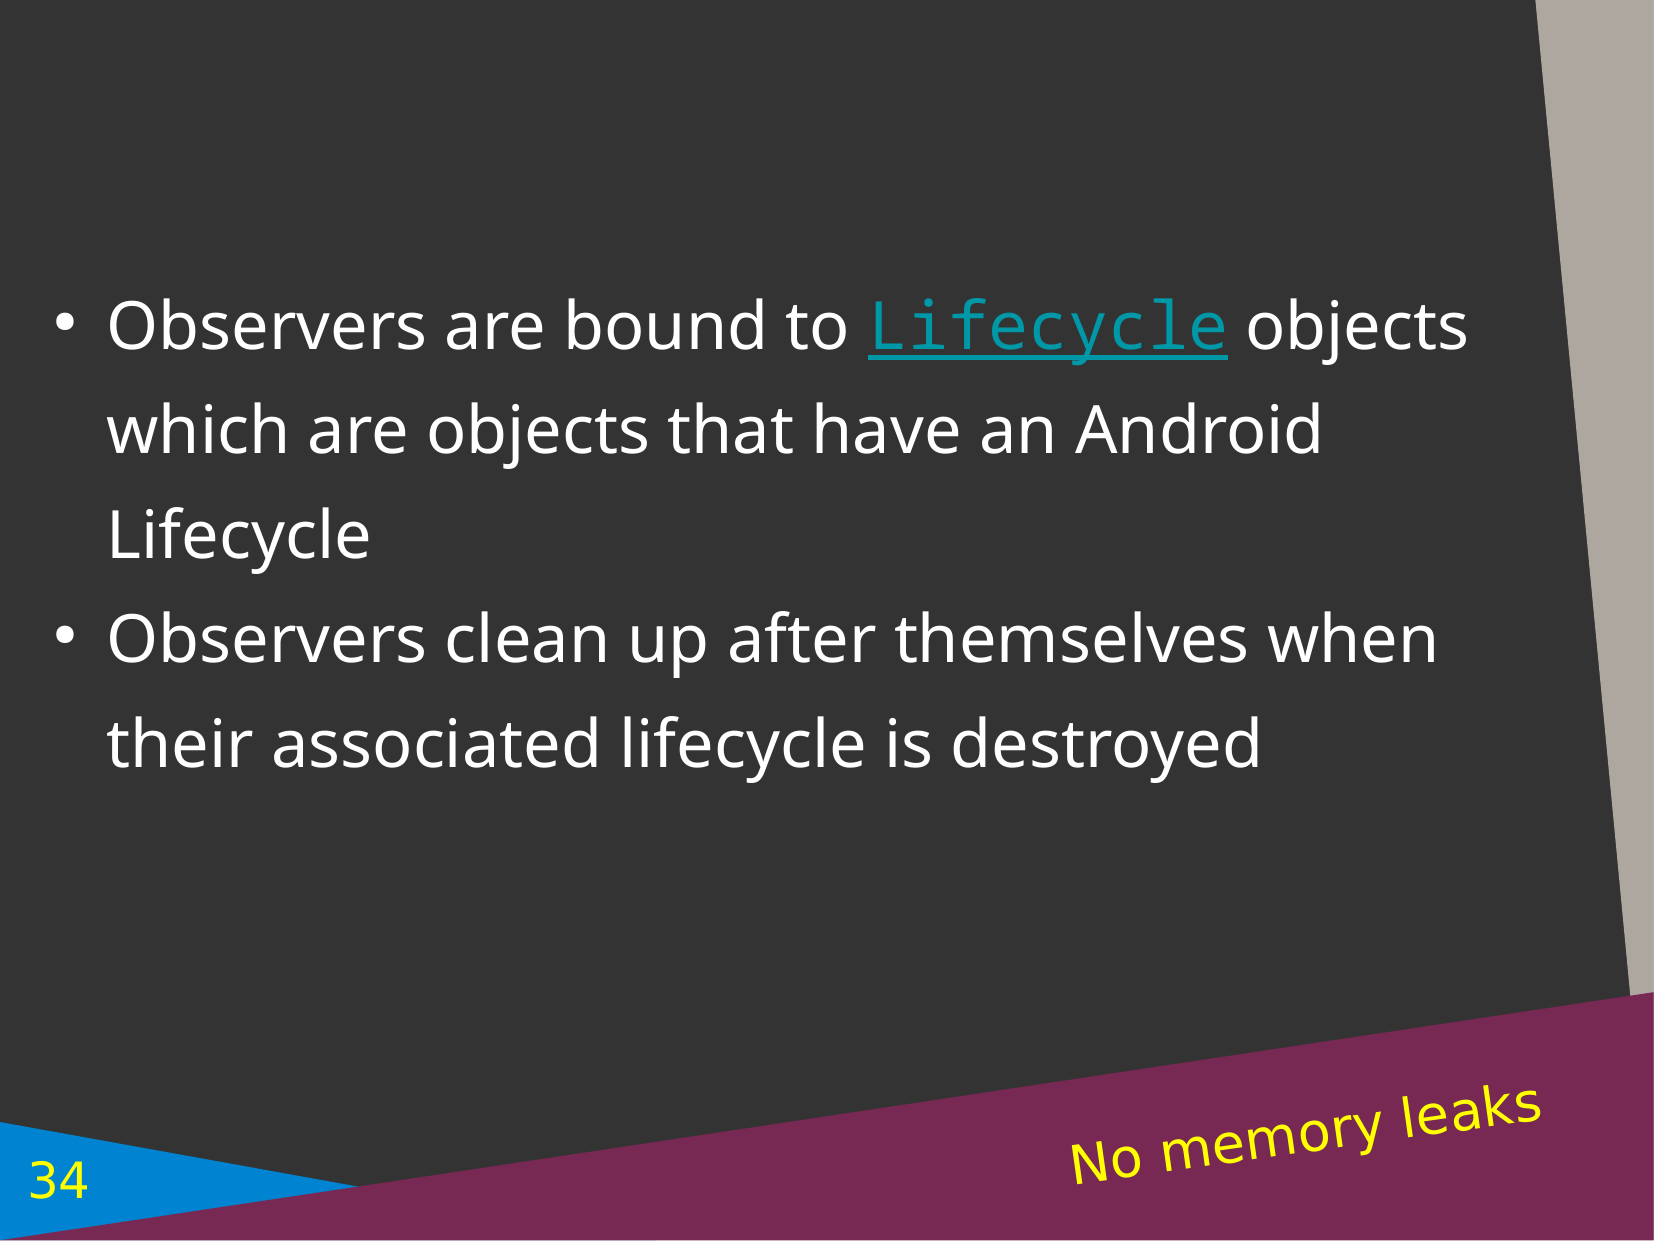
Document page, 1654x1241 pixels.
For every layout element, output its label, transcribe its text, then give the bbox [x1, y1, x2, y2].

list Observers are bound to Lifecycle objects which are objects that have an Android Lifecycle Observers clean up after themselves when their associated lifecycle is destroyed [35, 59, 1524, 993]
title No memory leaks [956, 995, 1654, 1241]
